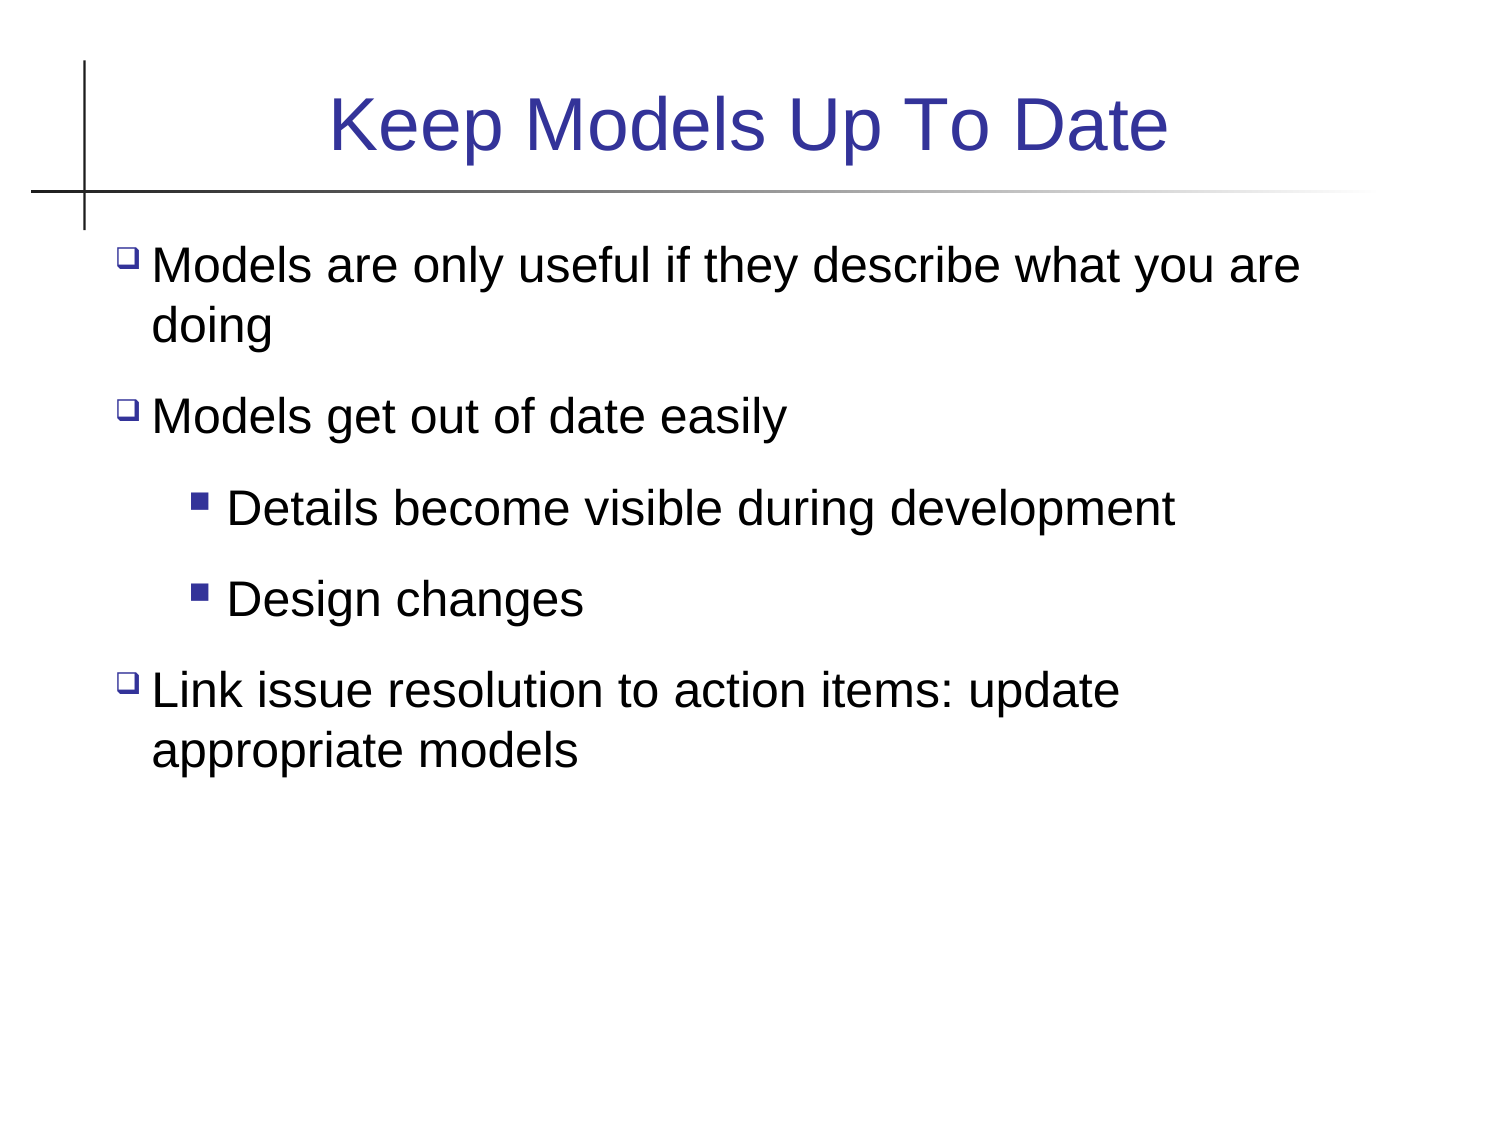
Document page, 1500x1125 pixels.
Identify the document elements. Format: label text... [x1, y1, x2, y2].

title Keep Models Up To Date [100, 30, 1400, 173]
list Models are only useful if they describe what you are doing Models get out of date easily Details become visible during development Design changes Link issue resolution to action items: update appropriate models [100, 224, 1400, 958]
